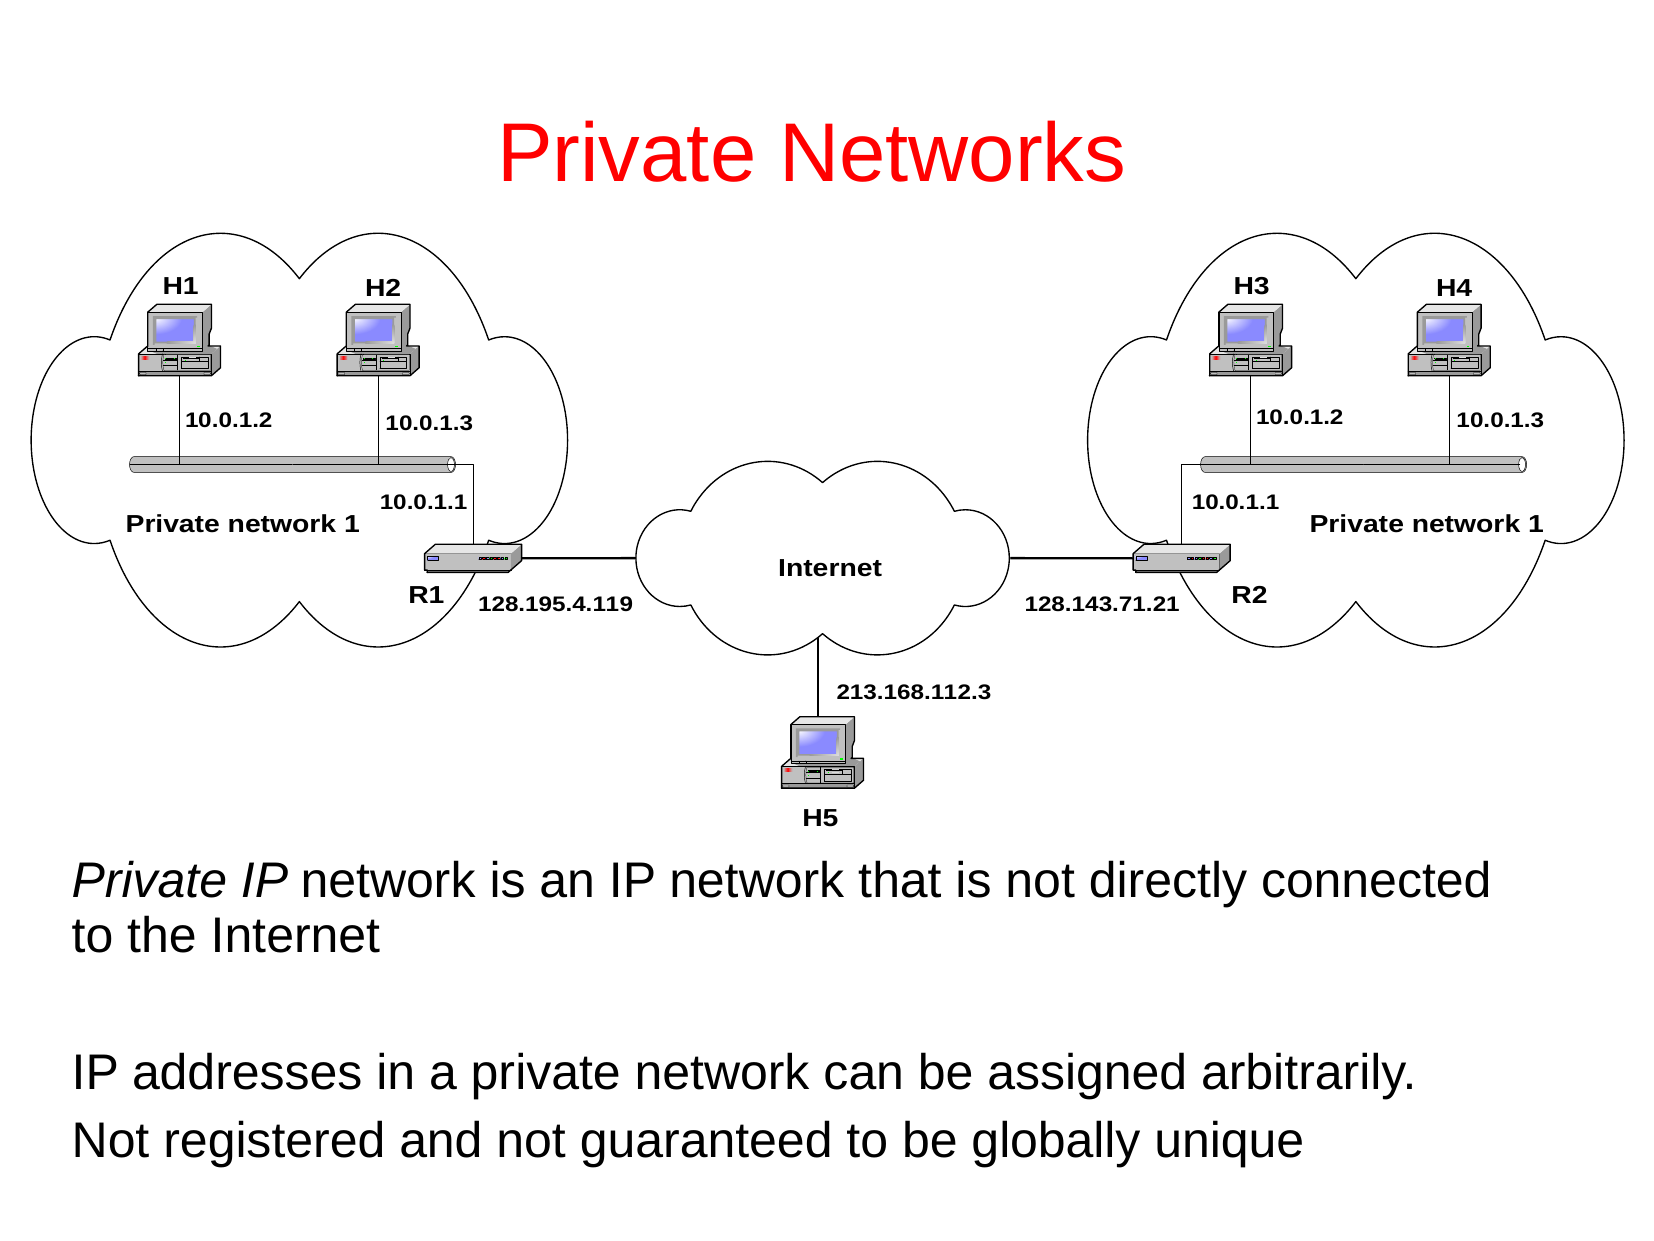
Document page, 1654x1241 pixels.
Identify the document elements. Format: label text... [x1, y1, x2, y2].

chart [14, 188, 1636, 835]
title Private Networks [0, 49, 1654, 257]
text_box Private IP network is an IP network that is not directly connected to the Internet IP addresses in a private network can be assigned arbitrarily. Not registered and not guaranteed to be globally unique [56, 844, 1536, 1199]
